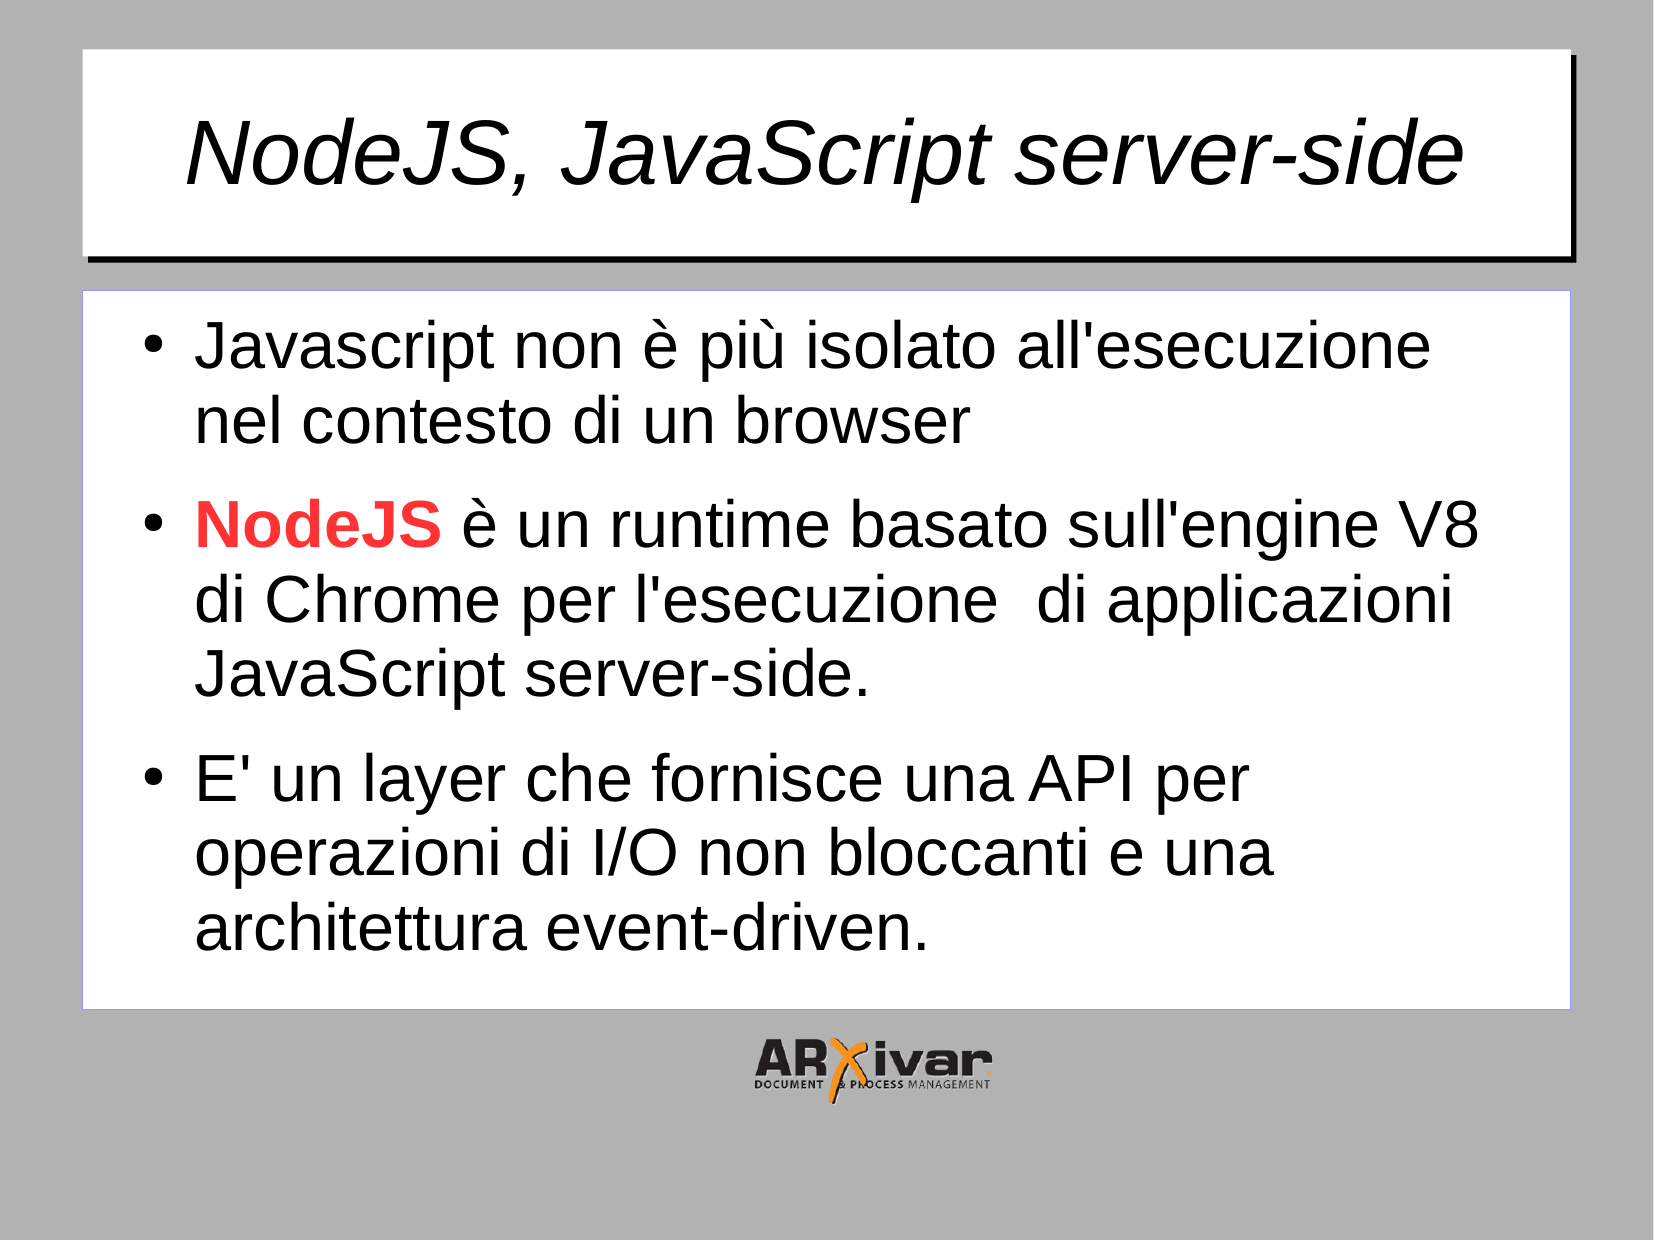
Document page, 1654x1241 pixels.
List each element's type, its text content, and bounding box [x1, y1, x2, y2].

list Javascript non è più isolato all'esecuzione nel contesto di un browser NodeJS è un runtime basato sull'engine V8 di Chrome per l'esecuzione di applicazioni JavaScript server-side. E' un layer che fornisce una API per operazioni di I/O non bloccanti e una architettura event-driven. [82, 290, 1571, 1010]
picture [755, 1031, 993, 1111]
title NodeJS, JavaScript server-side [82, 49, 1571, 257]
